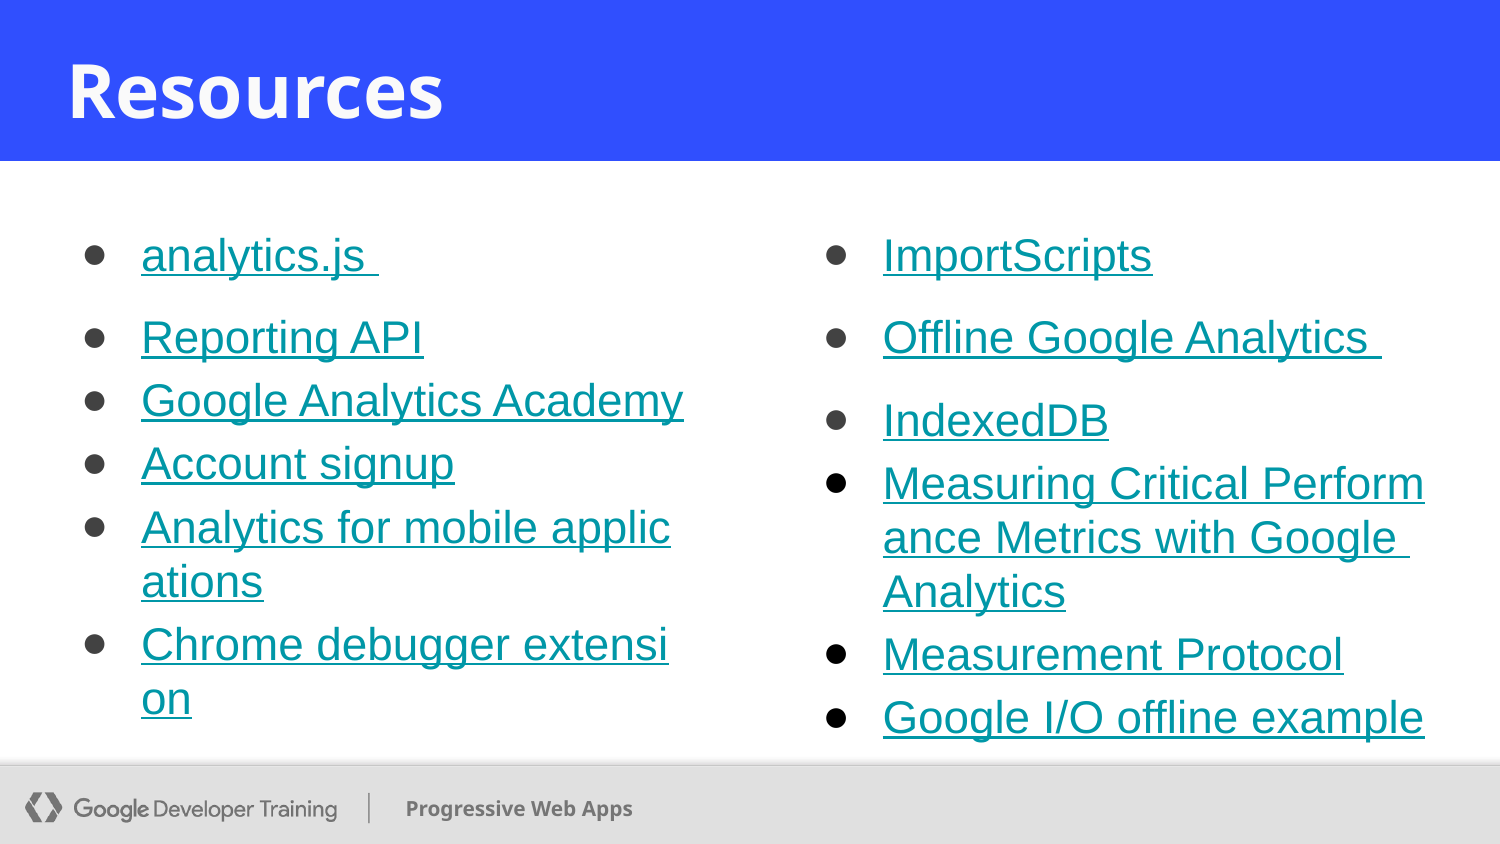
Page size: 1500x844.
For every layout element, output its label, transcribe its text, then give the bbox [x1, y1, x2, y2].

list analytics.js Reporting API Google Analytics Academy Account signup Analytics for mobile applications Chrome debugger extension [51, 182, 708, 744]
title Resources [51, 28, 1449, 122]
picture [0, 161, 1500, 844]
list ImportScripts Offline Google Analytics IndexedDB Measuring Critical Performance Metrics with Google Analytics Measurement Protocol Google I/O offline example [792, 182, 1449, 744]
